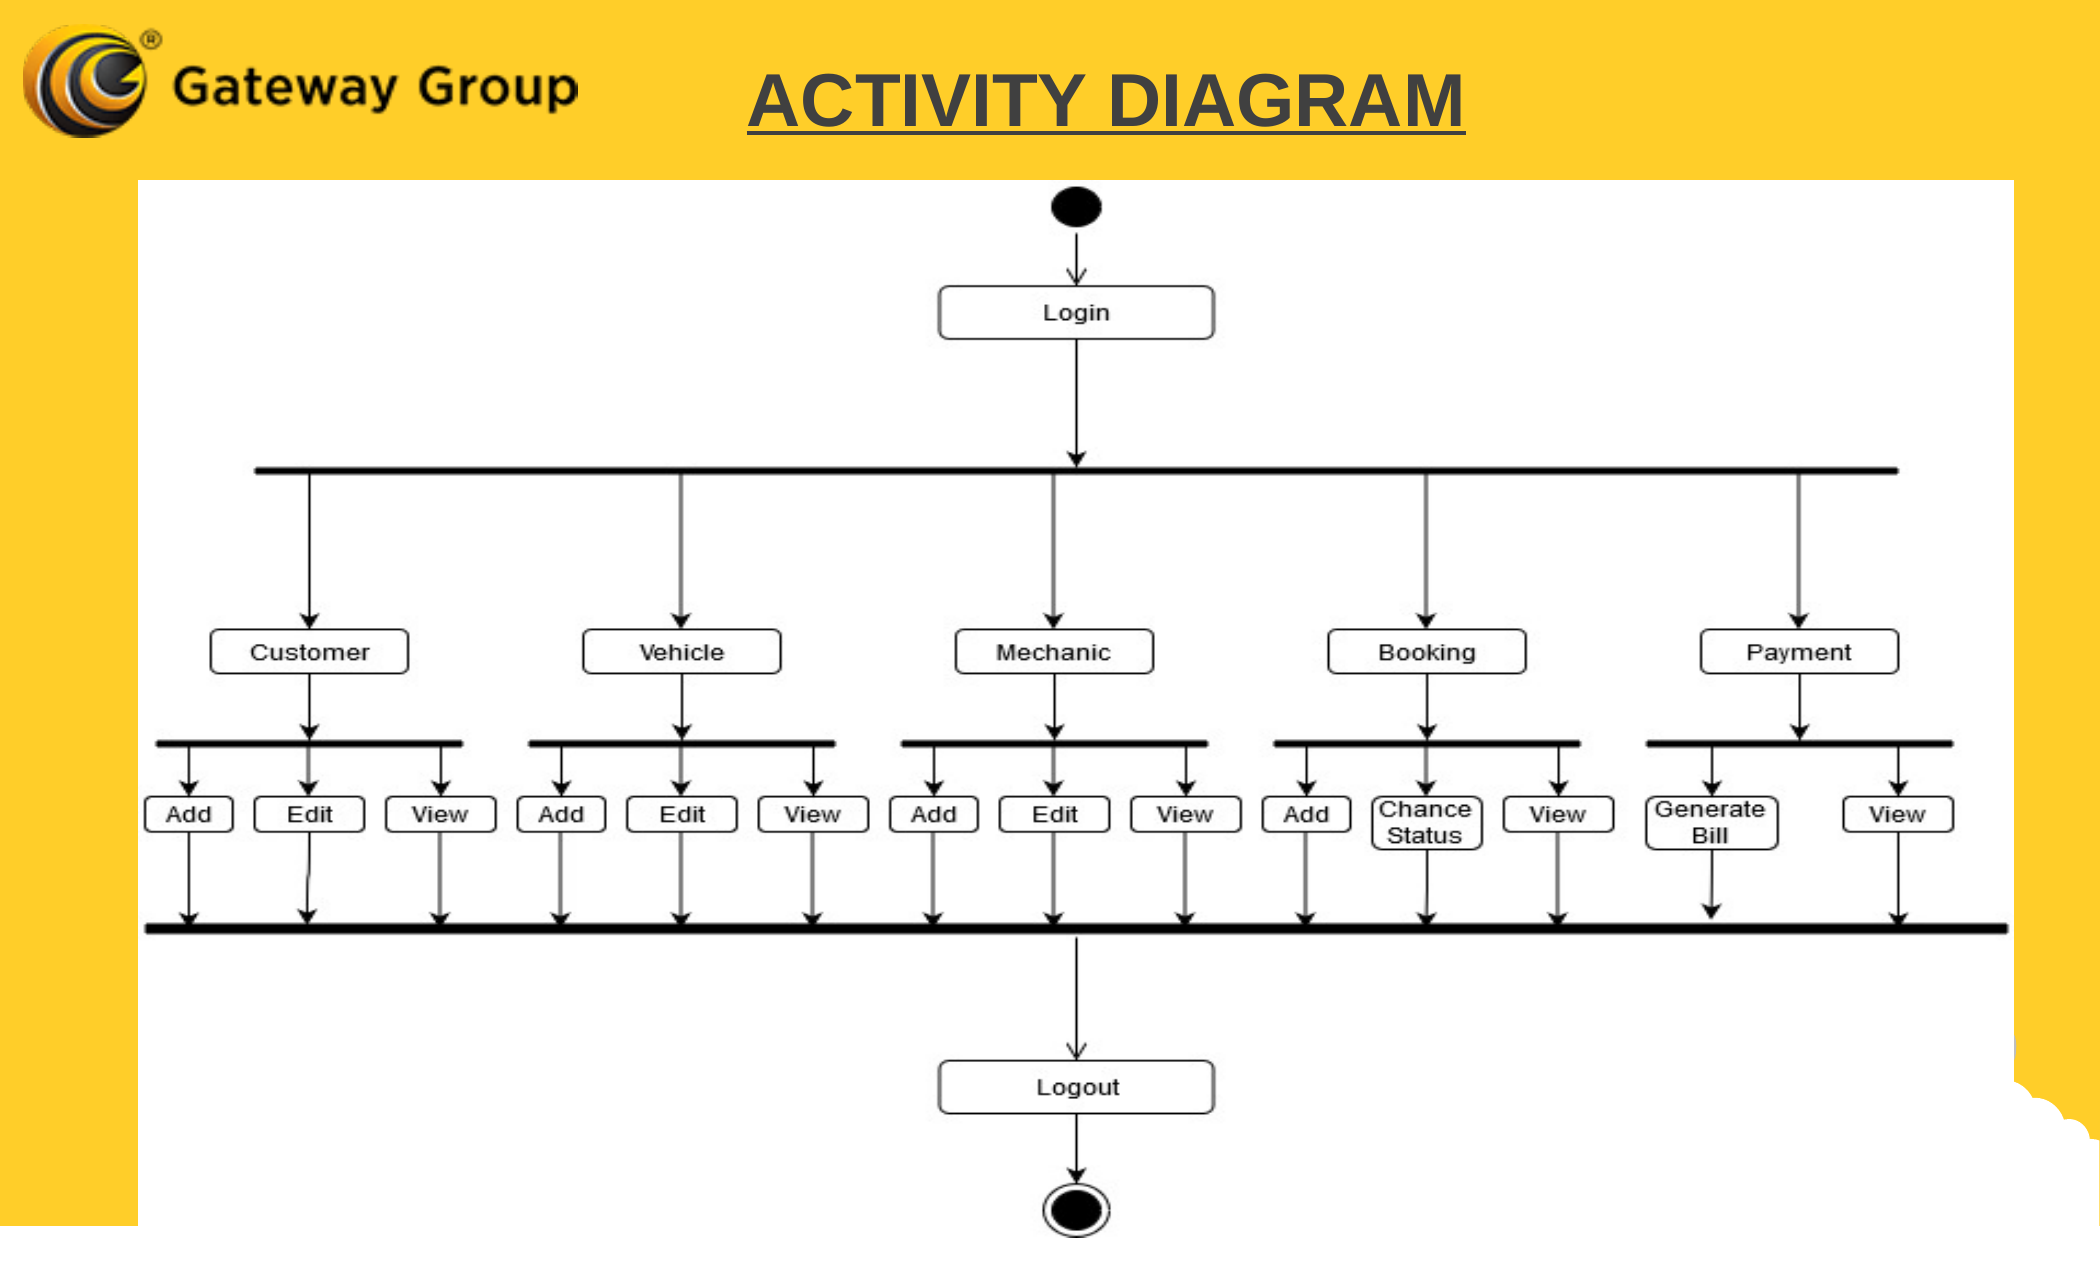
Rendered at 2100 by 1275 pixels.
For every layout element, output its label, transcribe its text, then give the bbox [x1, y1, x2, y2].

picture [138, 180, 2014, 1238]
text_box ACTIVITY DIAGRAM [675, 51, 1538, 180]
picture [23, 24, 578, 138]
